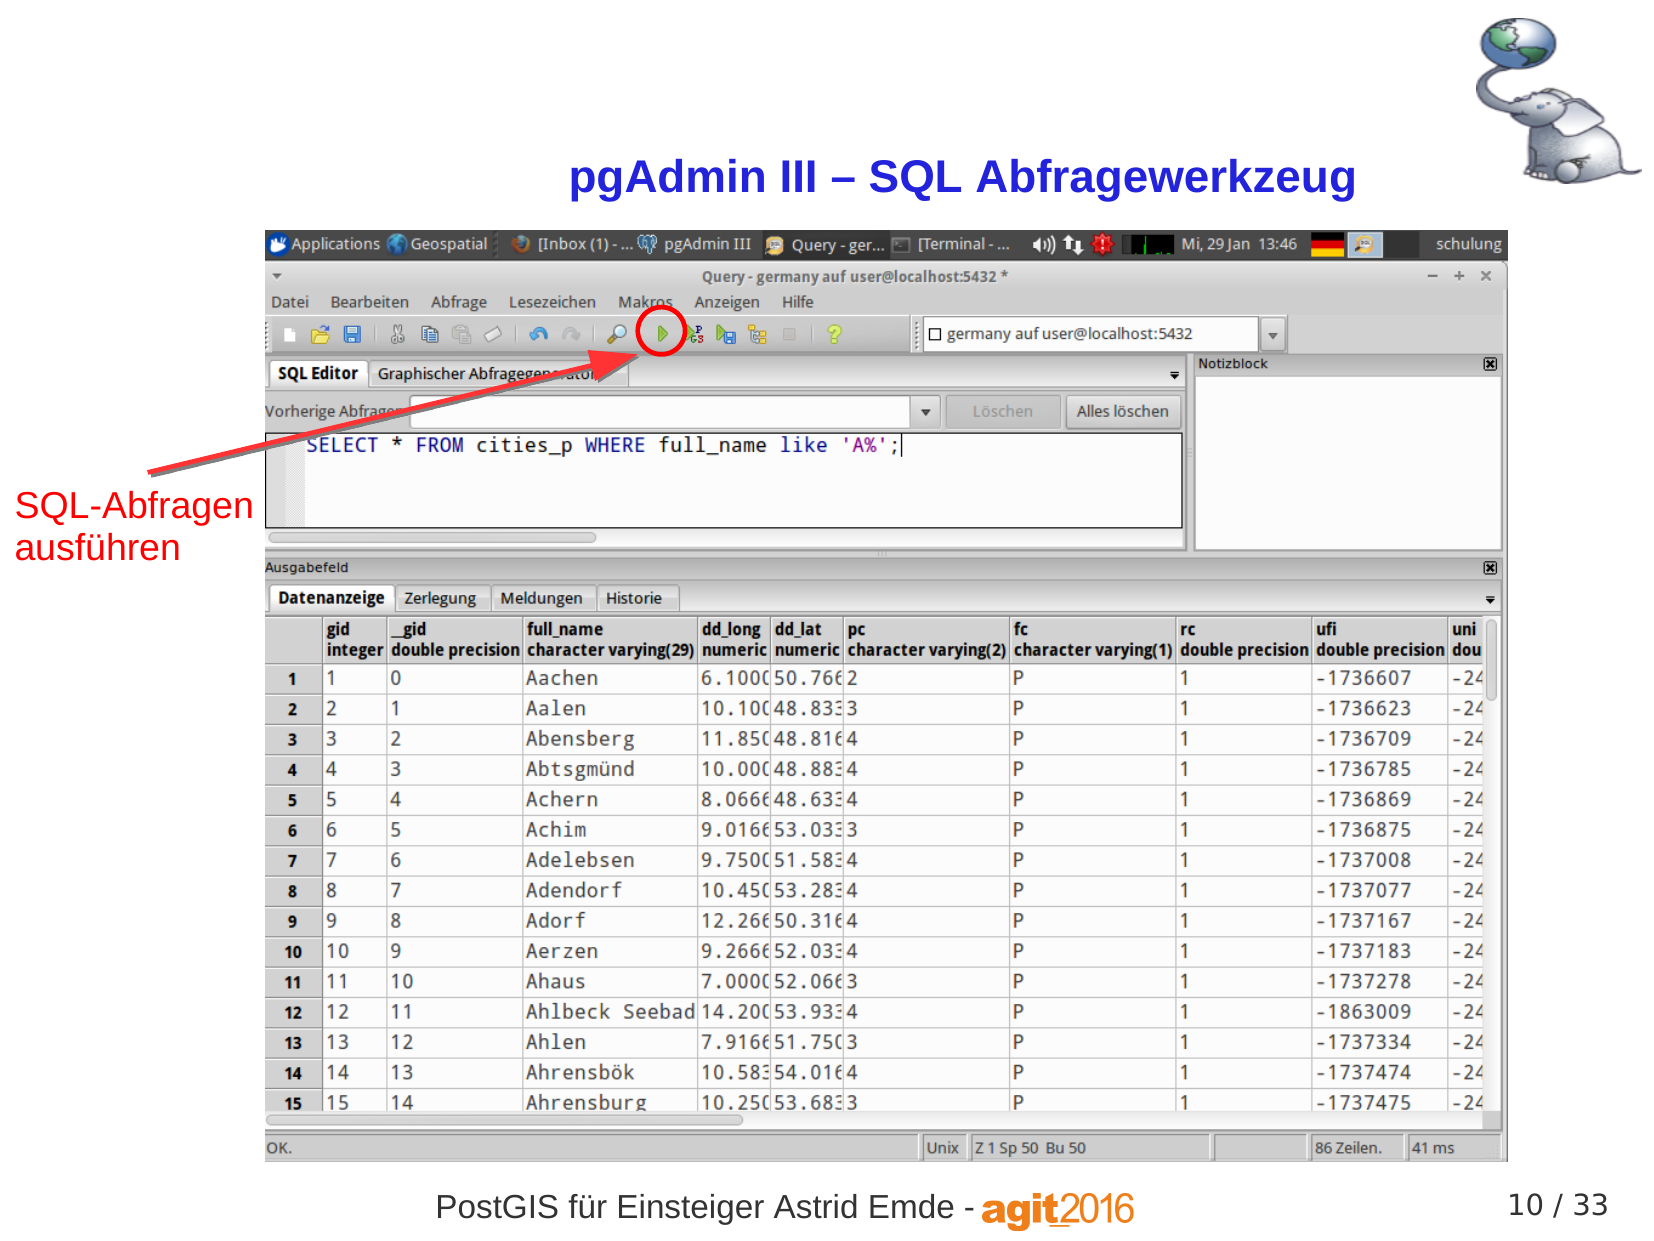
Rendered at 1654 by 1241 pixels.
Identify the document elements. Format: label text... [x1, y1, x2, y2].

title pgAdmin III – SQL Abfragewerkzeug [283, 130, 1643, 225]
picture [265, 230, 1508, 1162]
picture [1476, 18, 1642, 130]
text_box SQL-Abfragen ausführen [14, 484, 265, 578]
picture [981, 1192, 1135, 1232]
